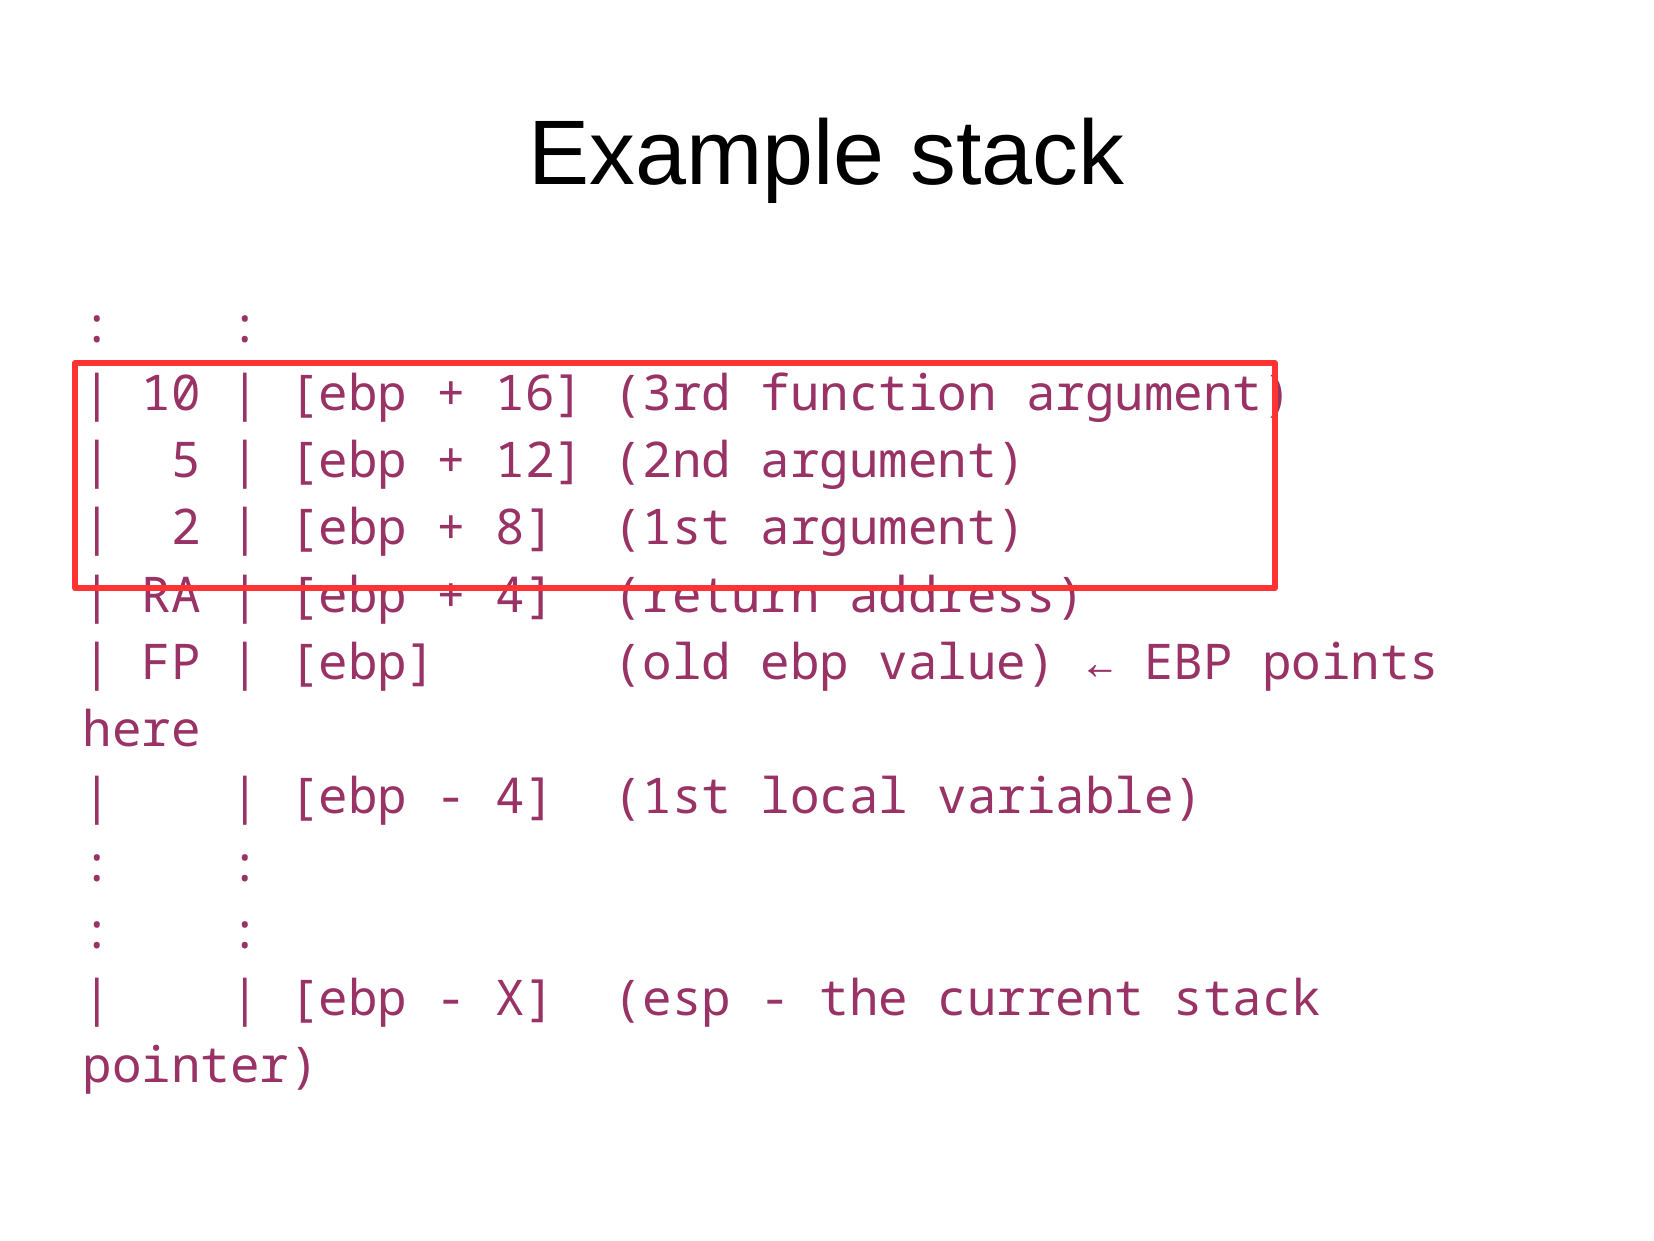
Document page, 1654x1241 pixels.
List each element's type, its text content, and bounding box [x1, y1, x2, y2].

list : : | 10 | [ebp + 16] (3rd function argument) | 5 | [ebp + 12] (2nd argument) | 2 | [ebp + 8] (1st argument) | RA | [ebp + 4] (return address) | FP | [ebp] (old ebp value) ← EBP points here | | [ebp - 4] (1st local variable) : : : : | | [ebp - X] (esp - the current stack pointer) [82, 290, 1571, 1109]
title Example stack [82, 49, 1571, 257]
list : : | 10 | [ebp + 16] (3rd function argument) | 5 | [ebp + 12] (2nd argument) | 2 | [ebp + 8] (1st argument) | RA | [ebp + 4] (return address) | FP | [ebp] (old ebp value) ← EBP points here | | [ebp - 4] (1st local variable) : : : : | | [ebp - X] (esp - the current stack pointer) [82, 366, 1272, 585]
